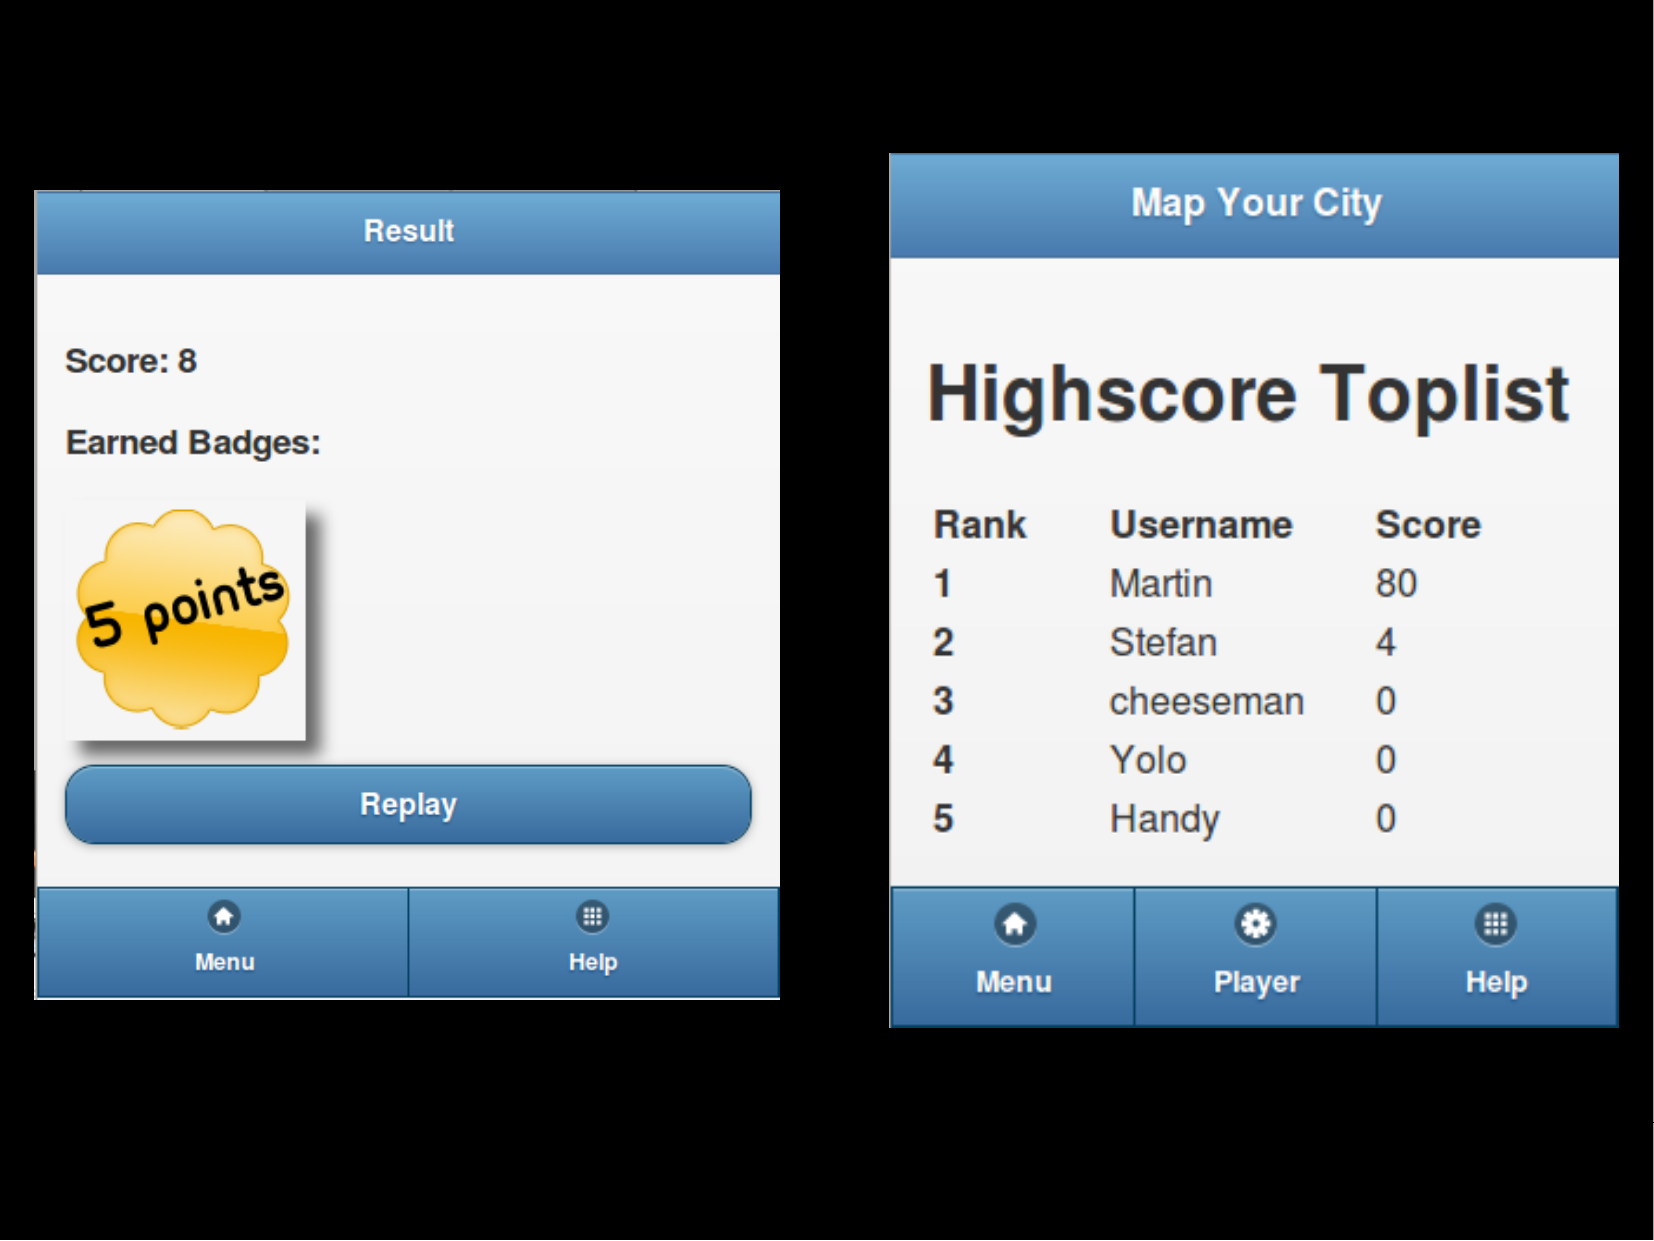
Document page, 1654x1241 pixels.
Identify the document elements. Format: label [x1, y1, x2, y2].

picture [889, 153, 1619, 1028]
picture [34, 190, 780, 1000]
